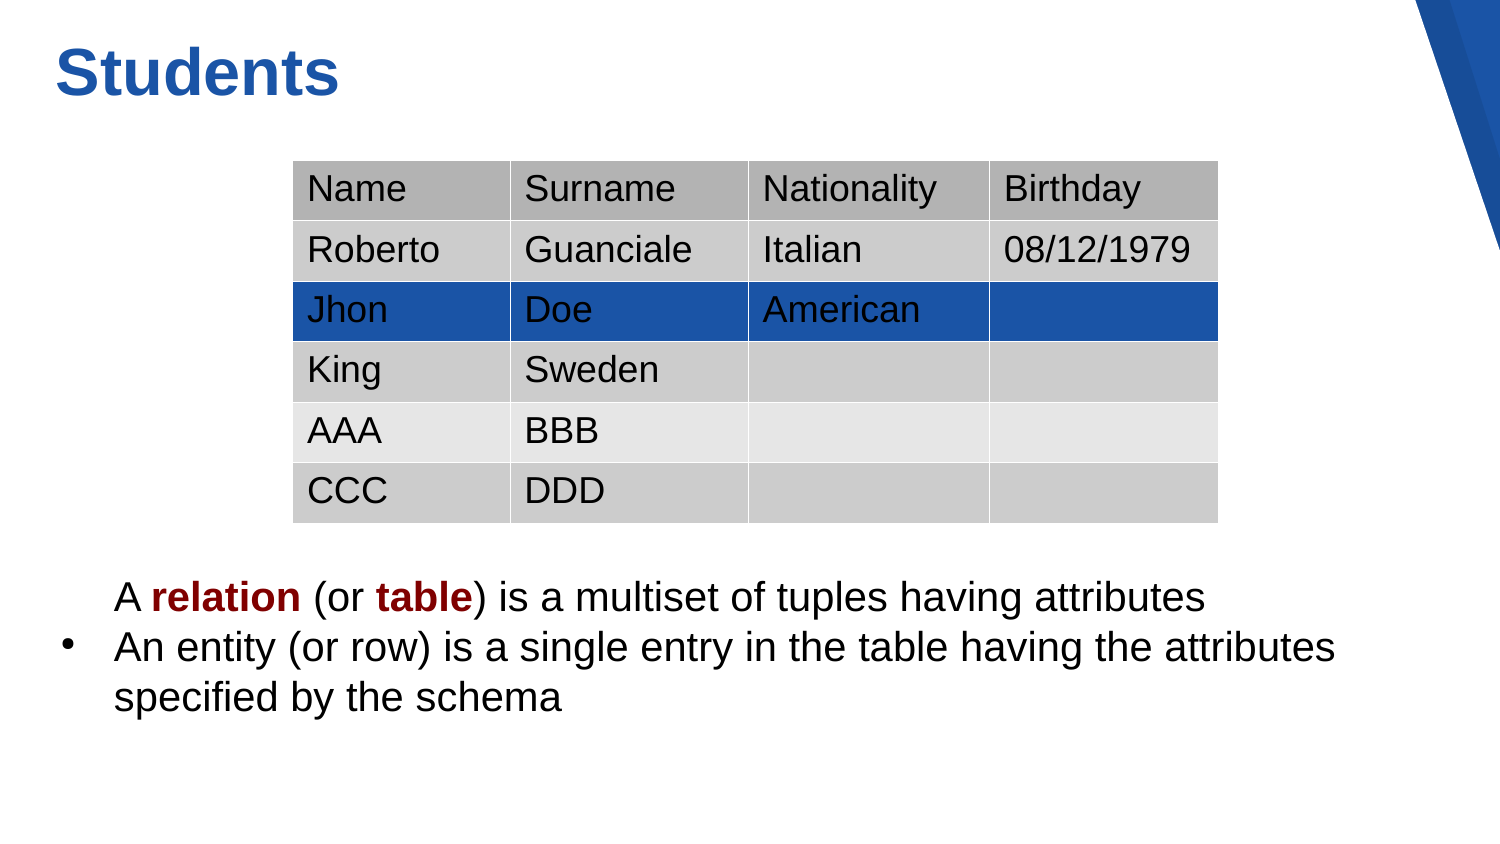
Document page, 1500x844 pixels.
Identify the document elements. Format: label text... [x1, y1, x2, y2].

table_cell [990, 463, 1218, 523]
table_cell Italian [749, 221, 989, 281]
table_cell DDD [511, 463, 748, 523]
table_header Birthday [990, 161, 1218, 220]
table_cell Doe [511, 282, 748, 341]
table_header Name [293, 161, 510, 220]
table_cell [990, 282, 1218, 341]
table_cell American [749, 282, 989, 341]
table_cell Jhon [293, 282, 510, 341]
table_cell CCC [293, 463, 510, 523]
table_cell 08/12/1979 [990, 221, 1218, 281]
table_cell Roberto [293, 221, 510, 281]
table_cell [749, 342, 989, 402]
table_cell [749, 463, 989, 523]
table_cell Guanciale [511, 221, 748, 281]
table_header Surname [511, 161, 748, 220]
table_cell [749, 403, 989, 462]
table_cell [990, 342, 1218, 402]
table_cell BBB [511, 403, 748, 462]
table_cell AAA [293, 403, 510, 462]
list A relation (or table) is a multiset of tuples having attributes An entity (or row) is a single entry in the table having the attributes specified by the schema [27, 555, 1441, 830]
title Students [40, 56, 1231, 124]
table_cell [990, 403, 1218, 462]
table_cell Sweden [511, 342, 748, 402]
table_cell King [293, 342, 510, 402]
table_header Nationality [749, 161, 989, 220]
